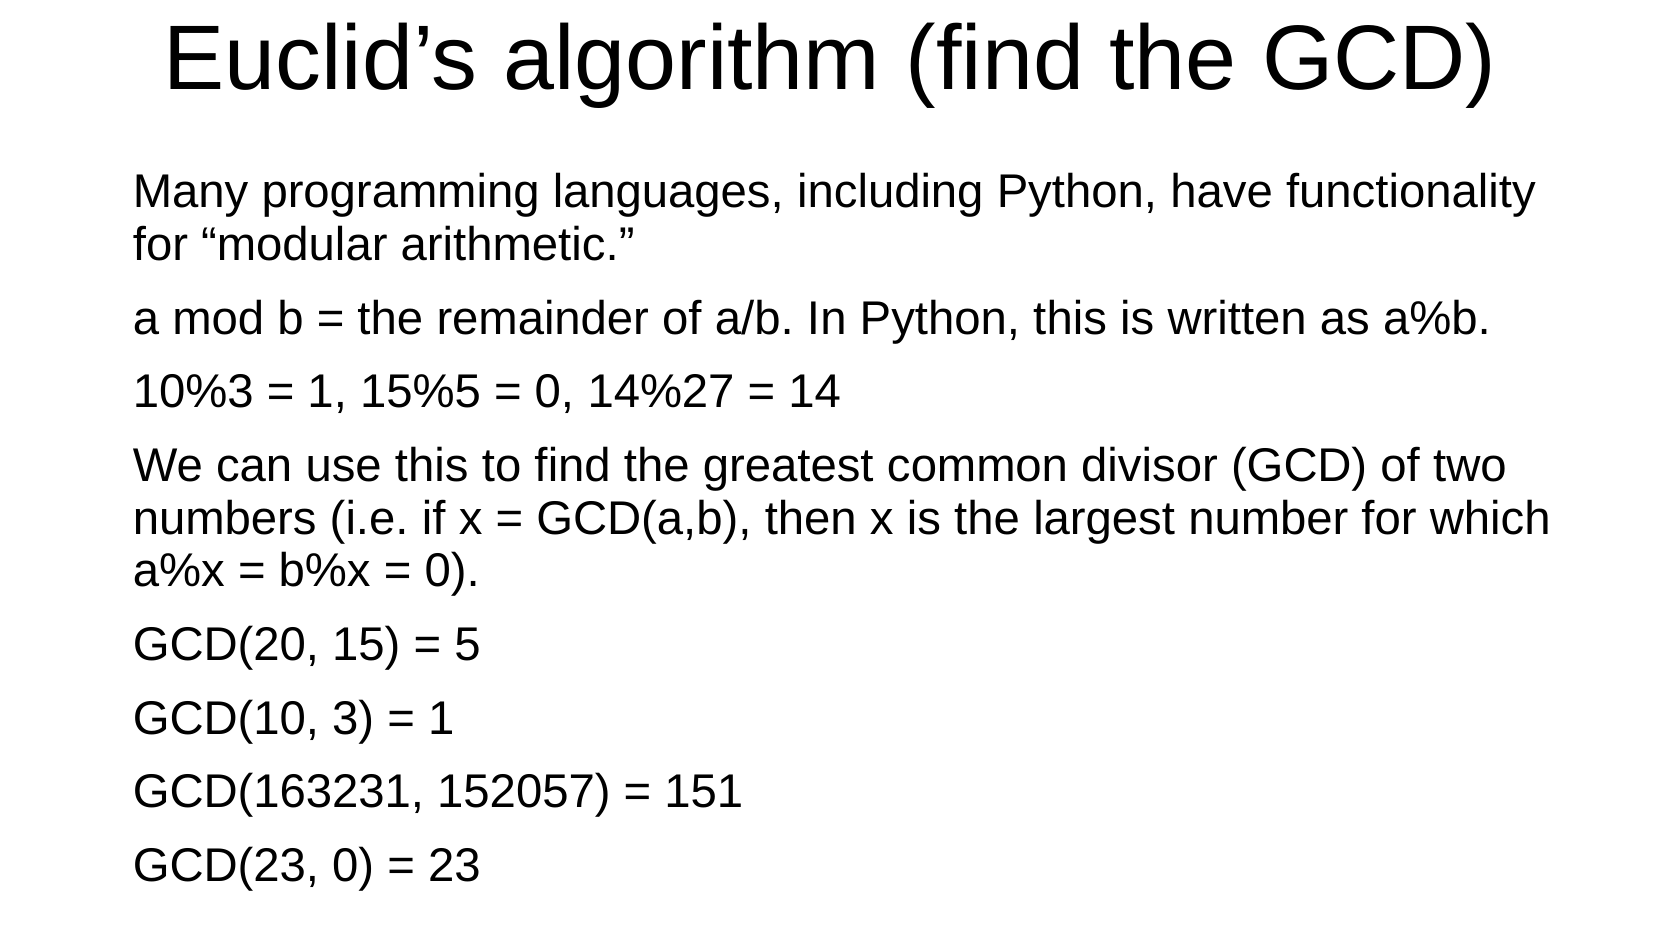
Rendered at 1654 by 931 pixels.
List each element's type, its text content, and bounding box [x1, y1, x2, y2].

title Euclid’s algorithm (find the GCD) [86, 0, 1576, 136]
list Many programming languages, including Python, have functionality for “modular arithmetic.” a mod b = the remainder of a/b. In Python, this is written as a%b. 10%3 = 1, 15%5 = 0, 14%27 = 14 We can use this to find the greatest common divisor (GCD) of two numbers (i.e. if x = GCD(a,b), then x is the largest number for which a%x = b%x = 0). GCD(20, 15) = 5 GCD(10, 3) = 1 GCD(163231, 152057) = 151 GCD(23, 0) = 23 [82, 165, 1571, 901]
